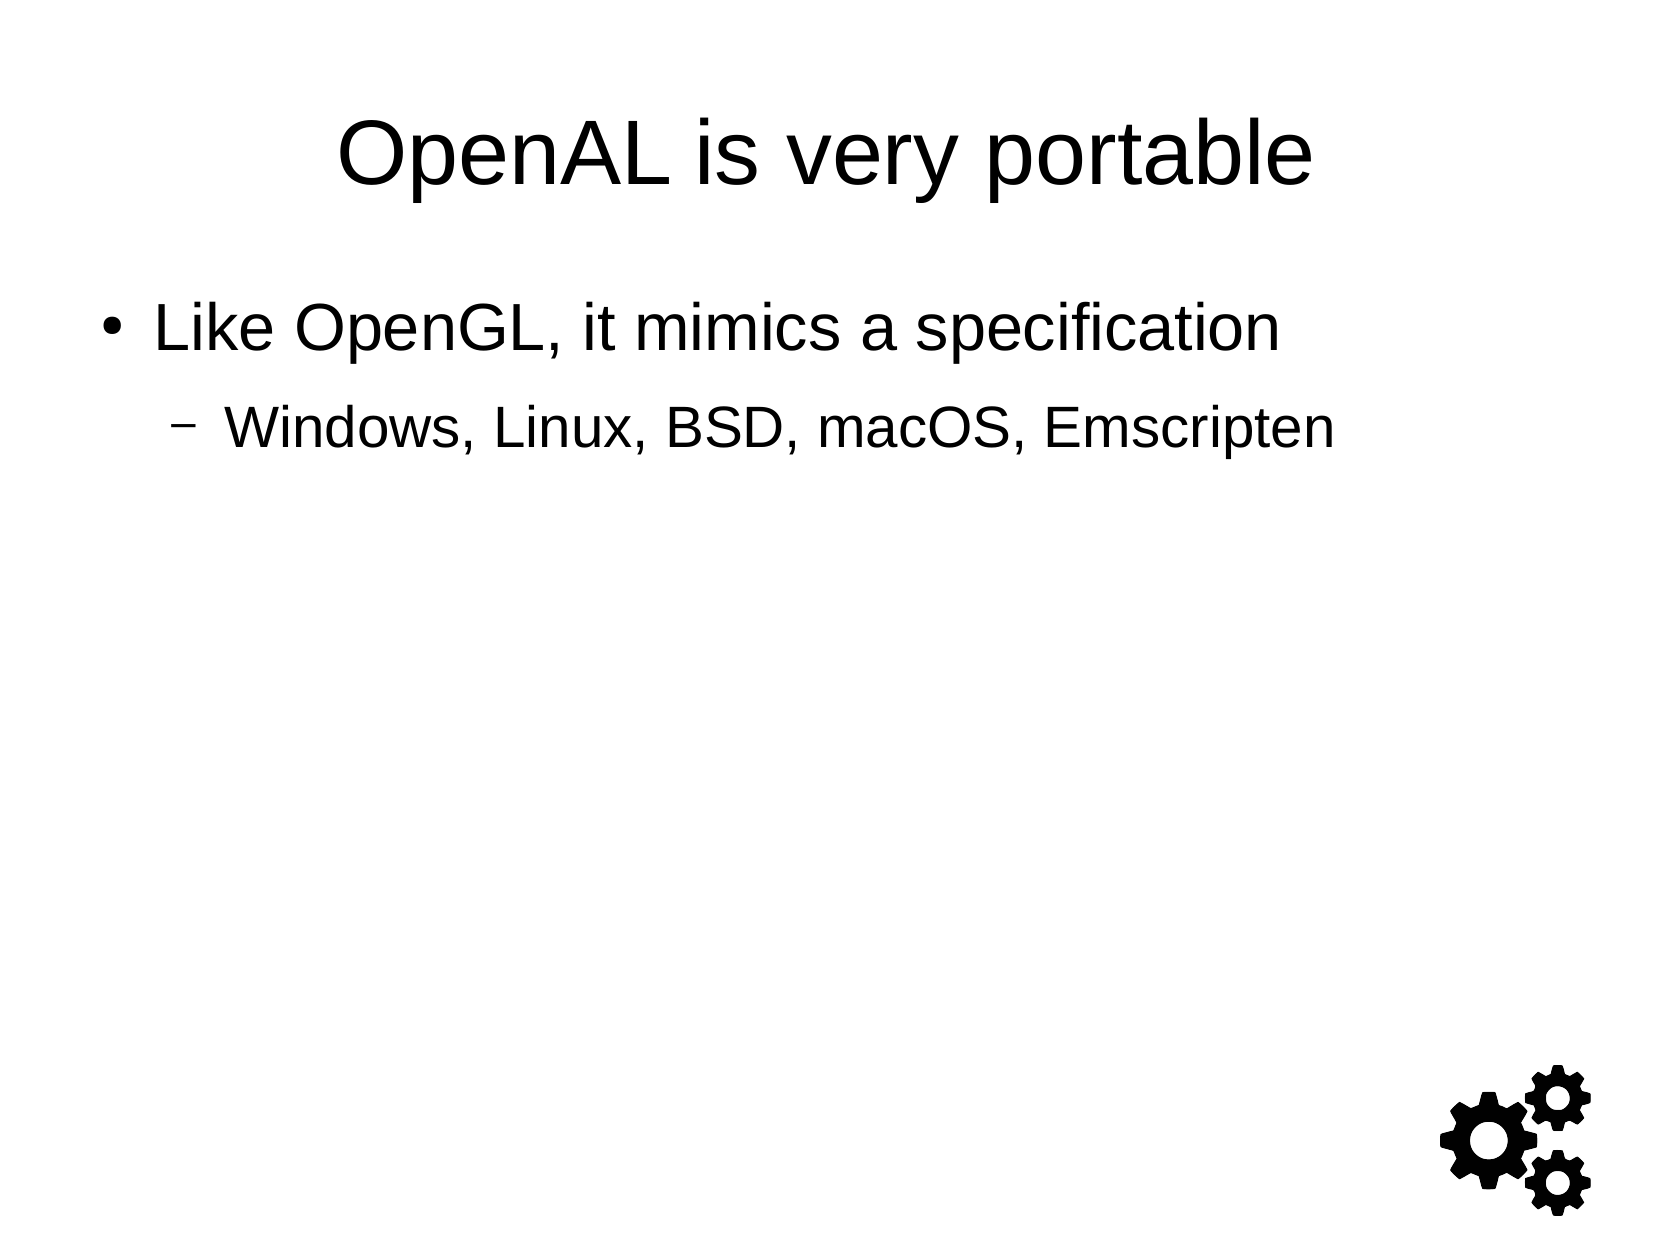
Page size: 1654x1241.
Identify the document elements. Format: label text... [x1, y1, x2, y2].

title OpenAL is very portable [82, 49, 1571, 257]
list Like OpenGL, it mimics a specification Windows, Linux, BSD, macOS, Emscripten [82, 290, 1571, 1010]
picture [1440, 1065, 1591, 1216]
